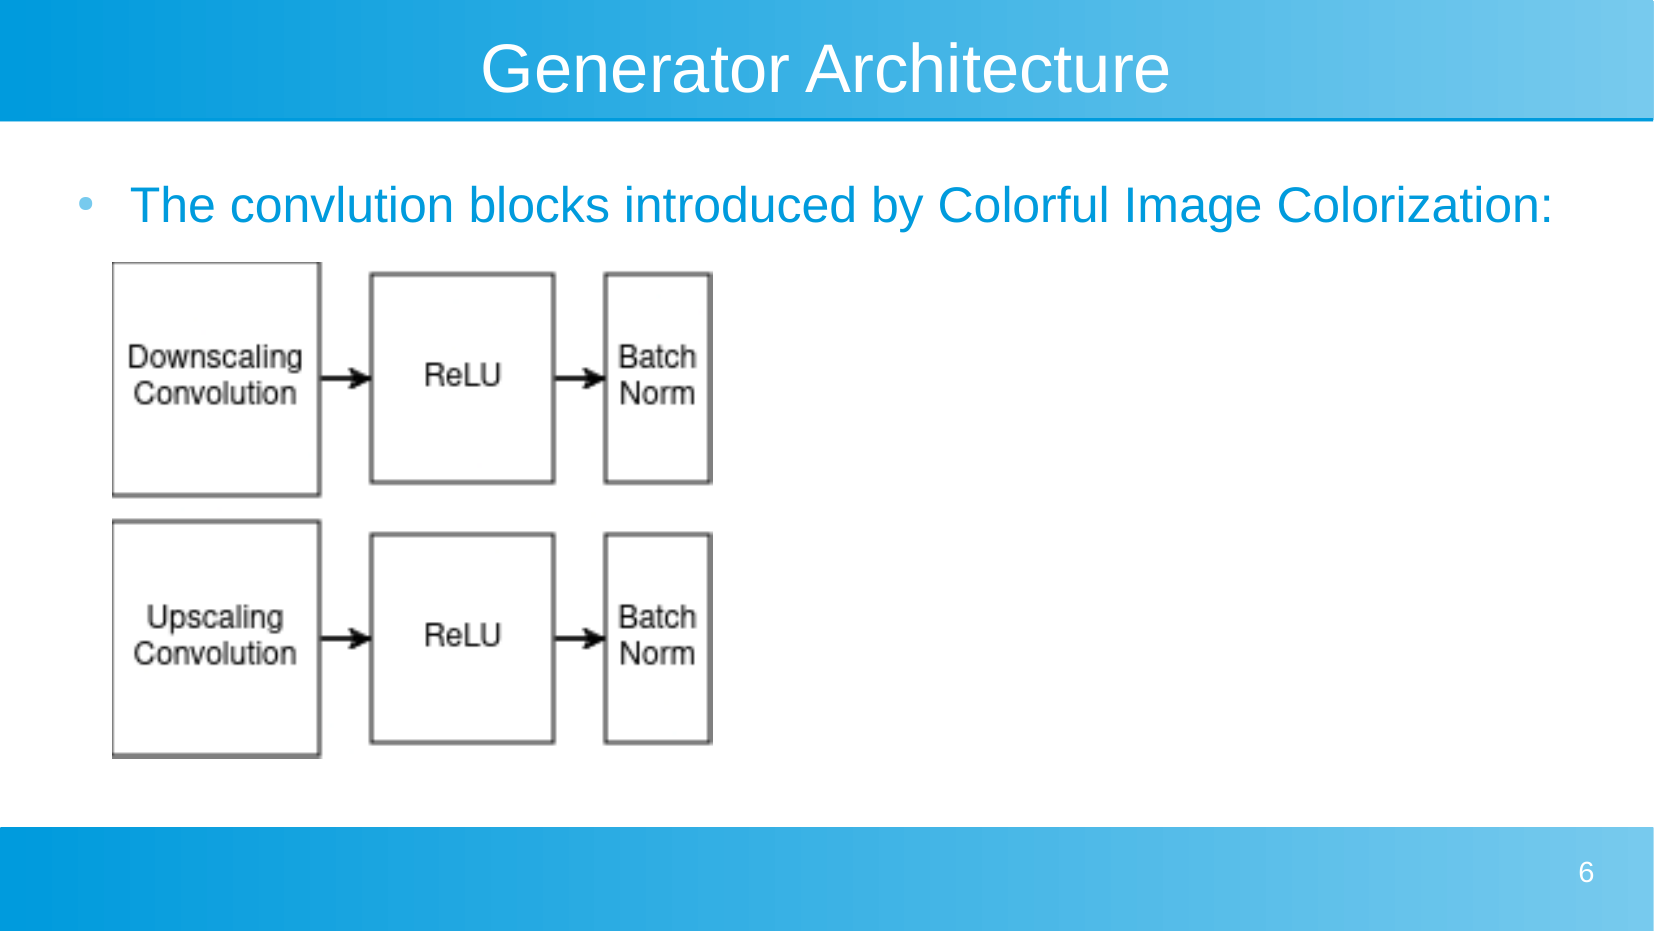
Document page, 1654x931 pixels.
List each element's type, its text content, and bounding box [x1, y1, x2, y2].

picture [112, 262, 713, 759]
list The convlution blocks introduced by Colorful Image Colorization: [59, 177, 1595, 768]
title Generator Architecture [59, 29, 1595, 108]
